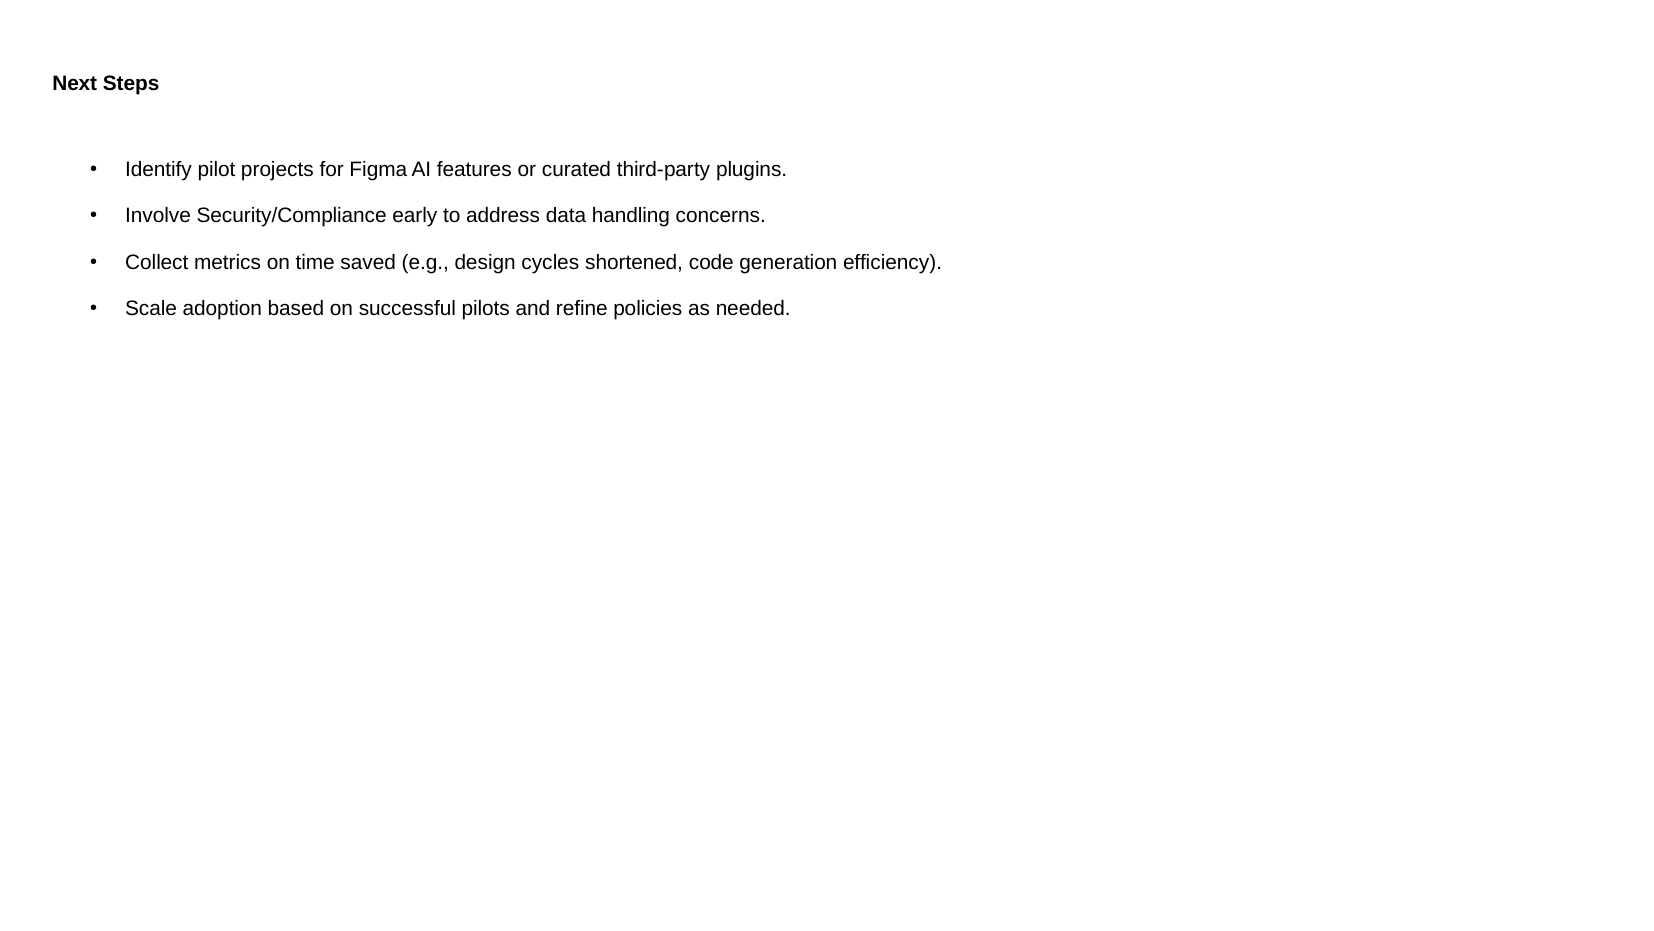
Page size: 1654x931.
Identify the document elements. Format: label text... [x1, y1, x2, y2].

text_box Identify pilot projects for Figma AI features or curated third-party plugins. Involve Security/Compliance early to address data handling concerns. Collect metrics on time saved (e.g., design cycles shortened, code generation efficiency). Scale adoption based on successful pilots and refine policies as needed. [75, 150, 1501, 328]
text_box Next Steps [37, 63, 451, 113]
